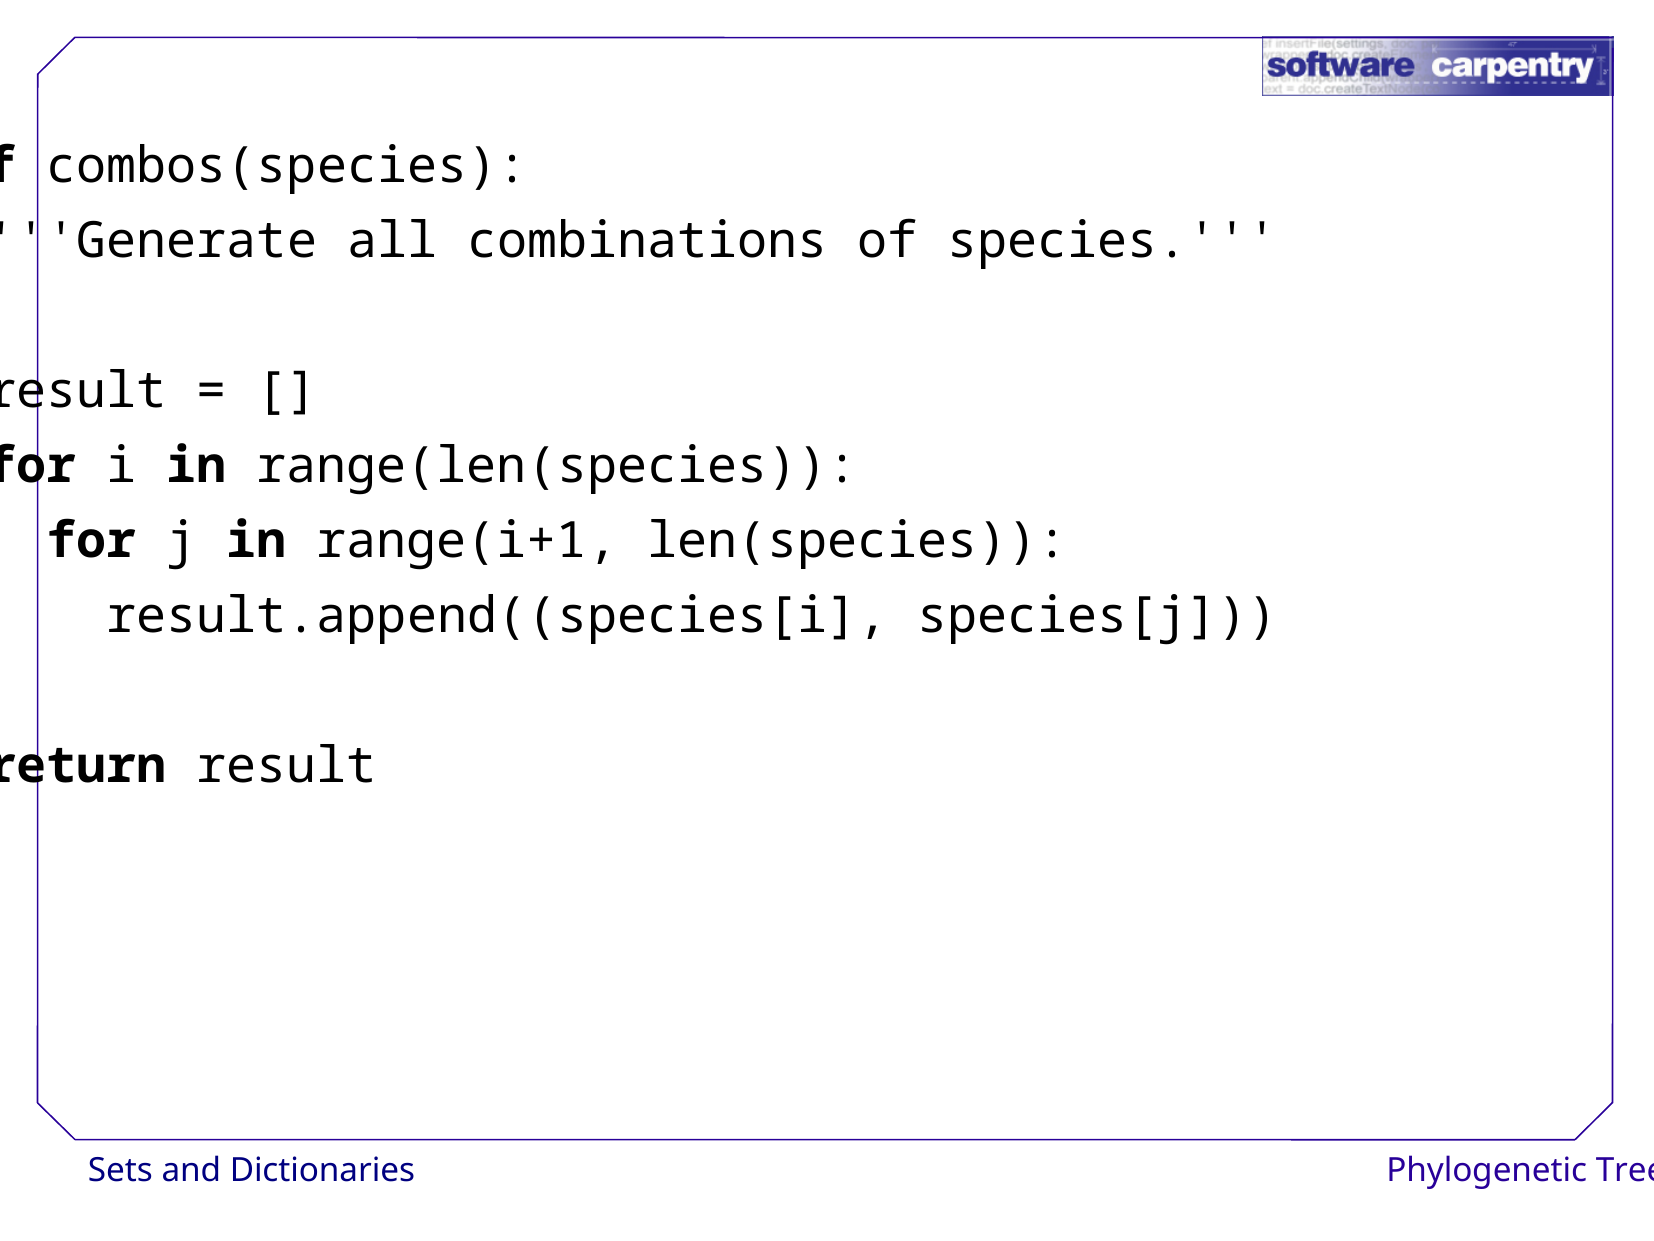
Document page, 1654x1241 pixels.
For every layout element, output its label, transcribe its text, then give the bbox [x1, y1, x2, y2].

text_box def combos(species): '''Generate all combinations of species.''' result = [] for i in range(len(species)): for j in range(i+1, len(species)): result.append((species[i], species[j])) return result [0, 109, 1442, 801]
picture [1262, 36, 1614, 96]
